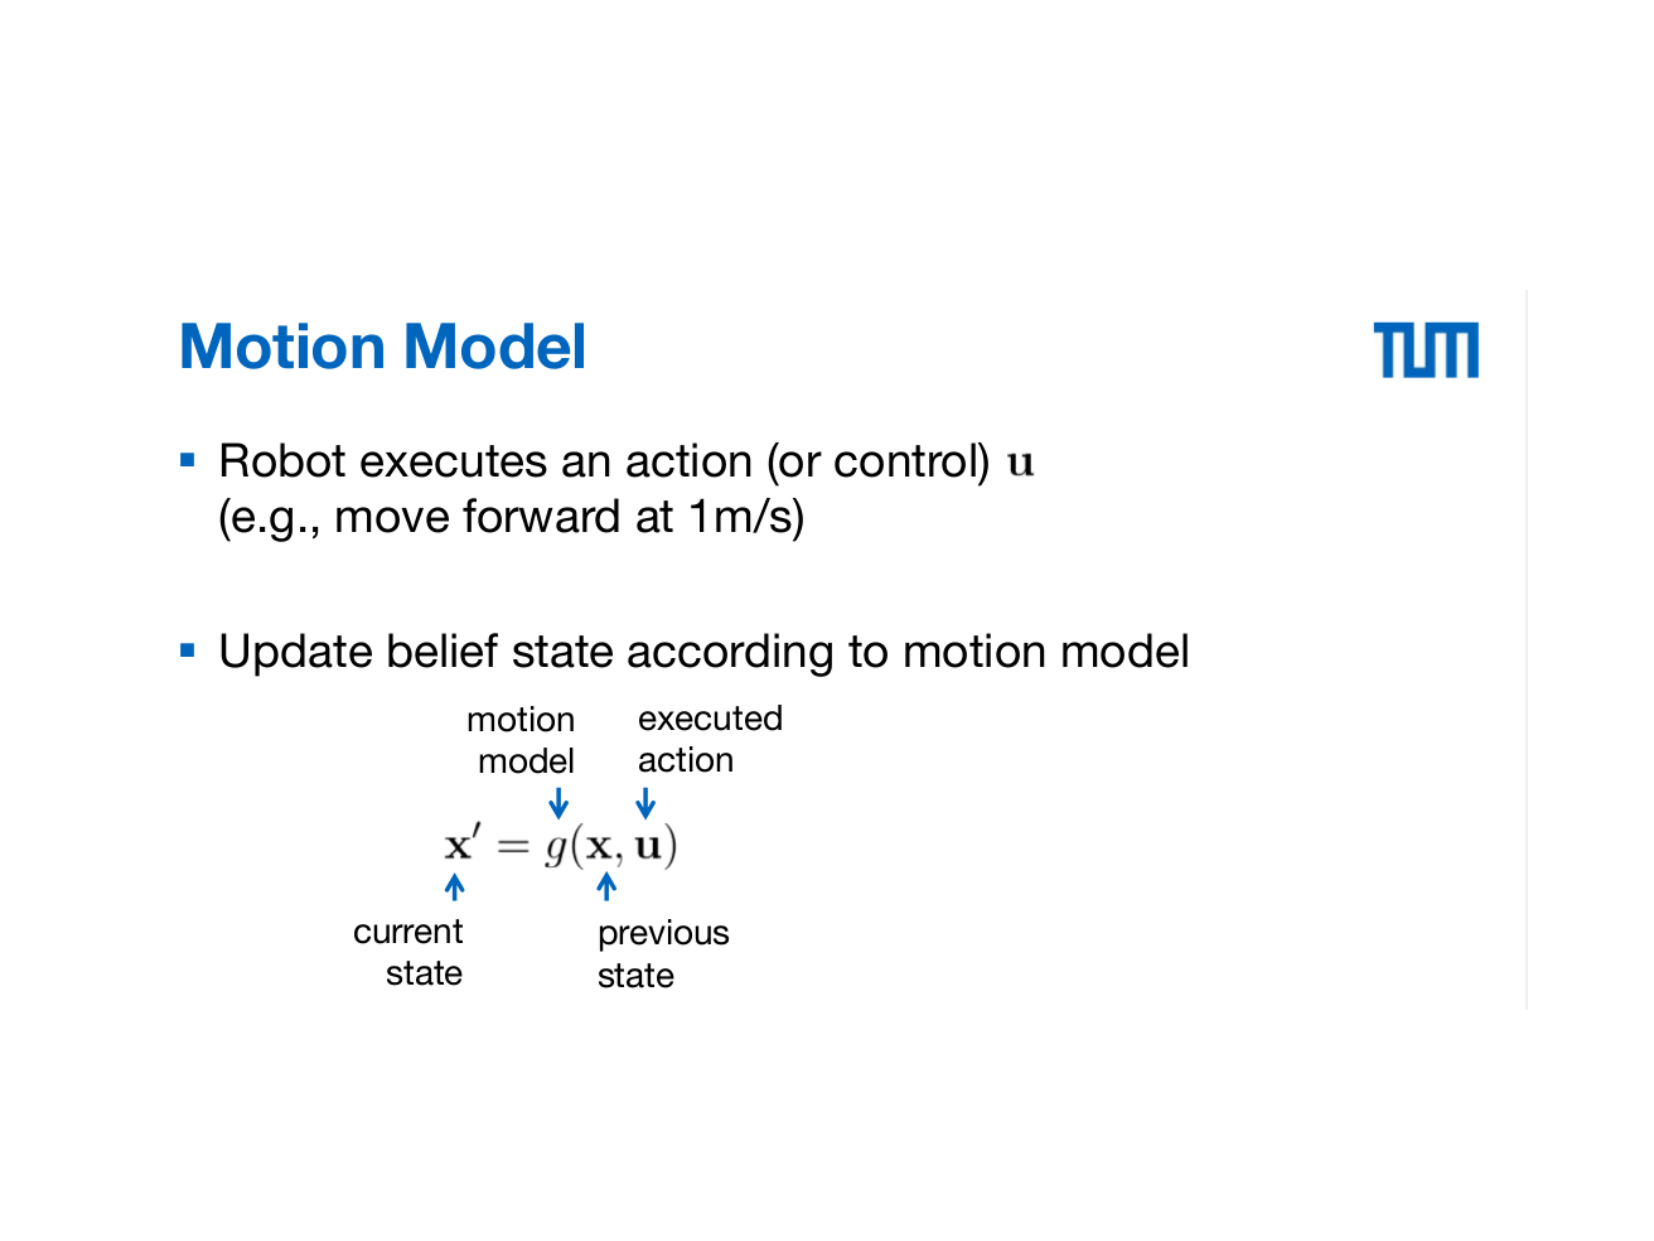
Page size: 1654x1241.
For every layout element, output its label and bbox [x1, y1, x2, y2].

picture [125, 290, 1528, 1010]
